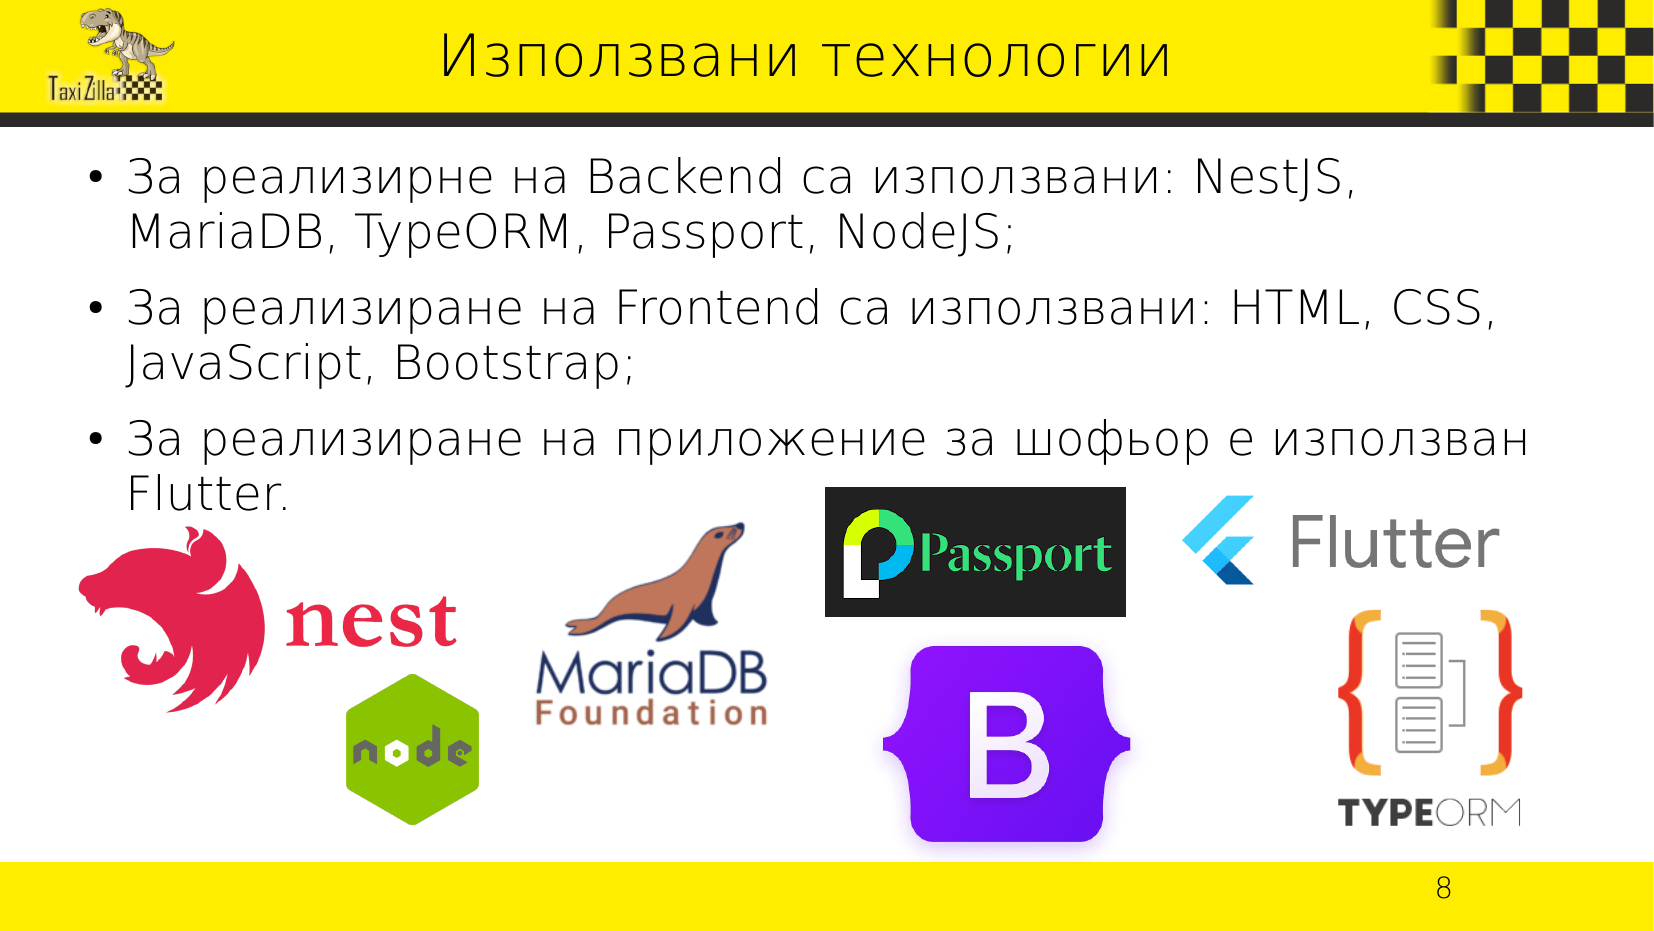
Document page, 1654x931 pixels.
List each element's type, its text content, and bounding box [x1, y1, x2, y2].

picture [0, 0, 1654, 931]
list За реализирне на Backend са използвани: NestJS, MariaDB, TypeORM, Passport, NodeJS; За реализиране на Frontend са използвани: HTML, CSS, JavaScript, Bootstrap; За реализиране на приложение за шофьор е използван Flutter. [75, 150, 1576, 526]
title Използвани технологии [225, 0, 1388, 113]
